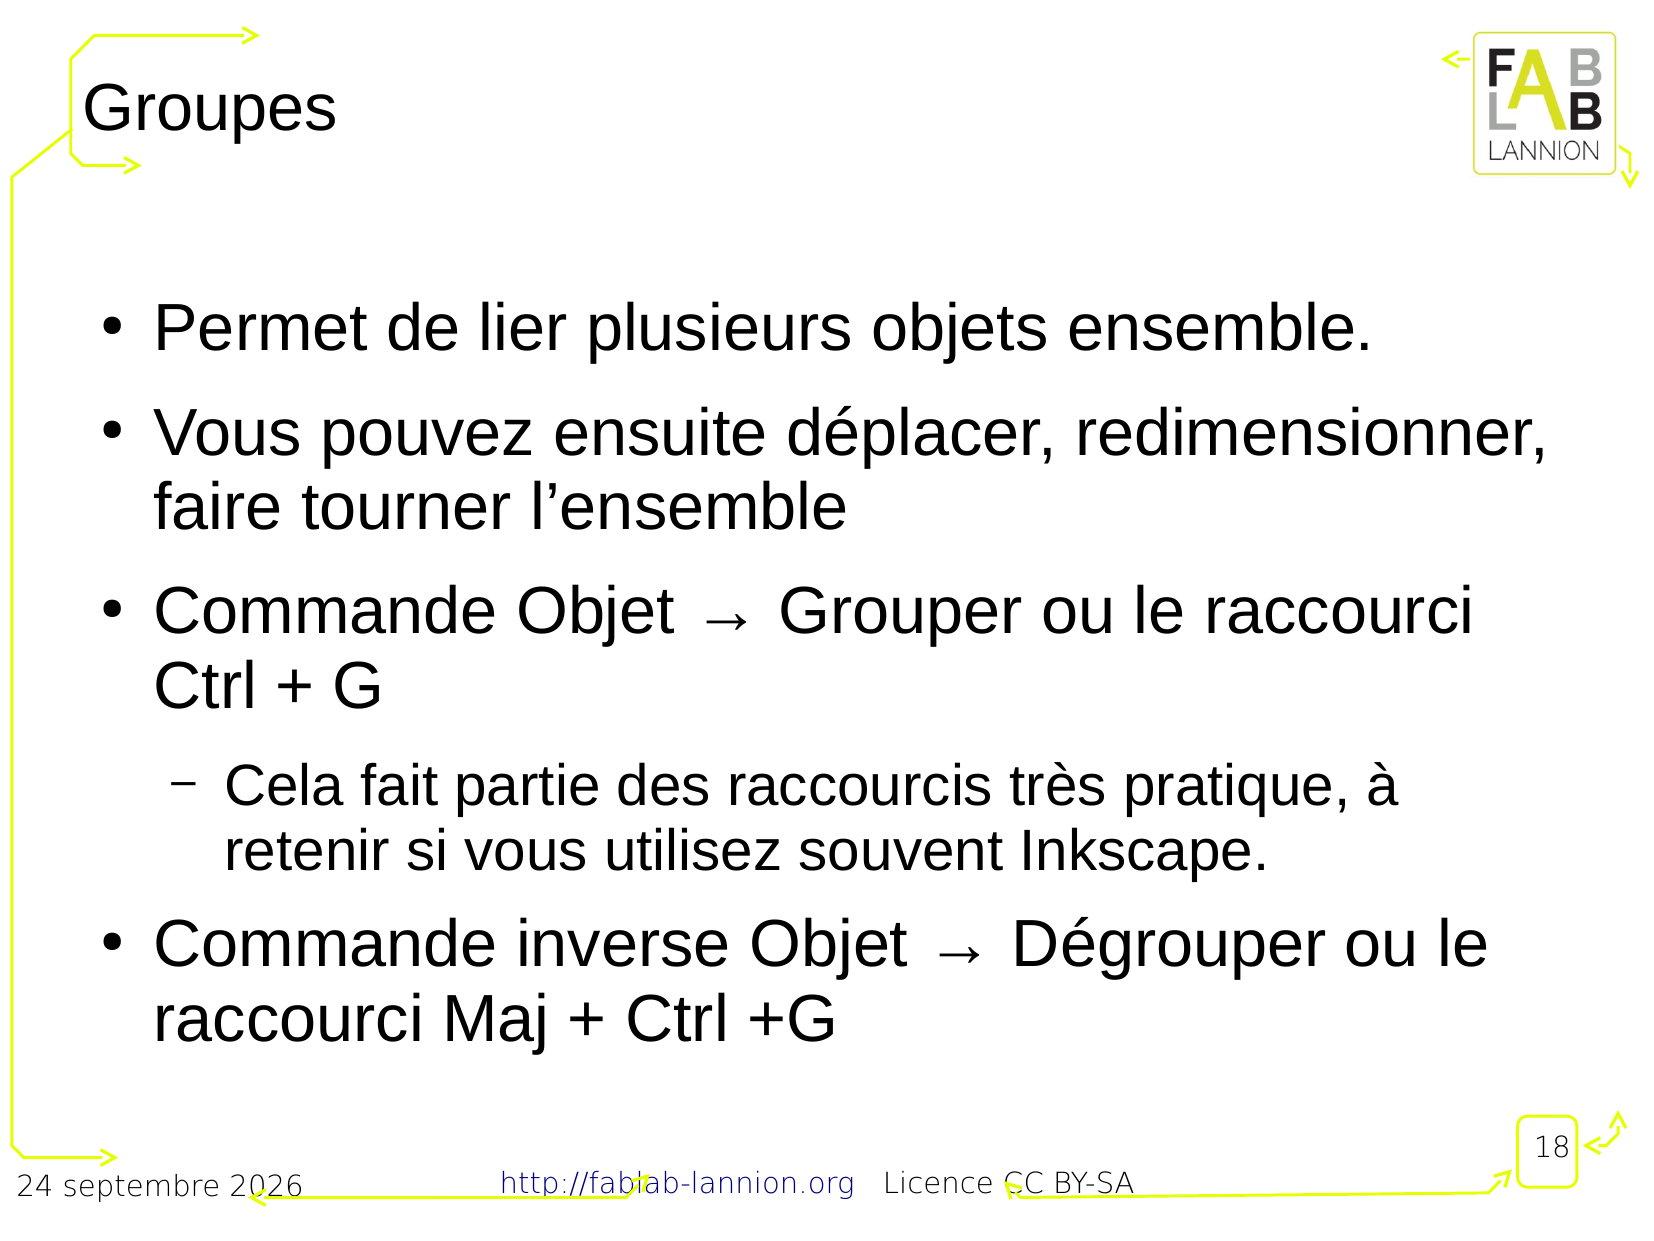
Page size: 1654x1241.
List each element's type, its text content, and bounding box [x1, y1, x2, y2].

picture [1470, 29, 1619, 178]
title Groupes [82, 49, 1441, 166]
list Permet de lier plusieurs objets ensemble. Vous pouvez ensuite déplacer, redimensionner, faire tourner l’ensemble Commande Objet → Grouper ou le raccourci Ctrl + G Cela fait partie des raccourcis très pratique, à retenir si vous utilisez souvent Inkscape. Commande inverse Objet → Dégrouper ou le raccourci Maj + Ctrl +G [82, 290, 1571, 1010]
